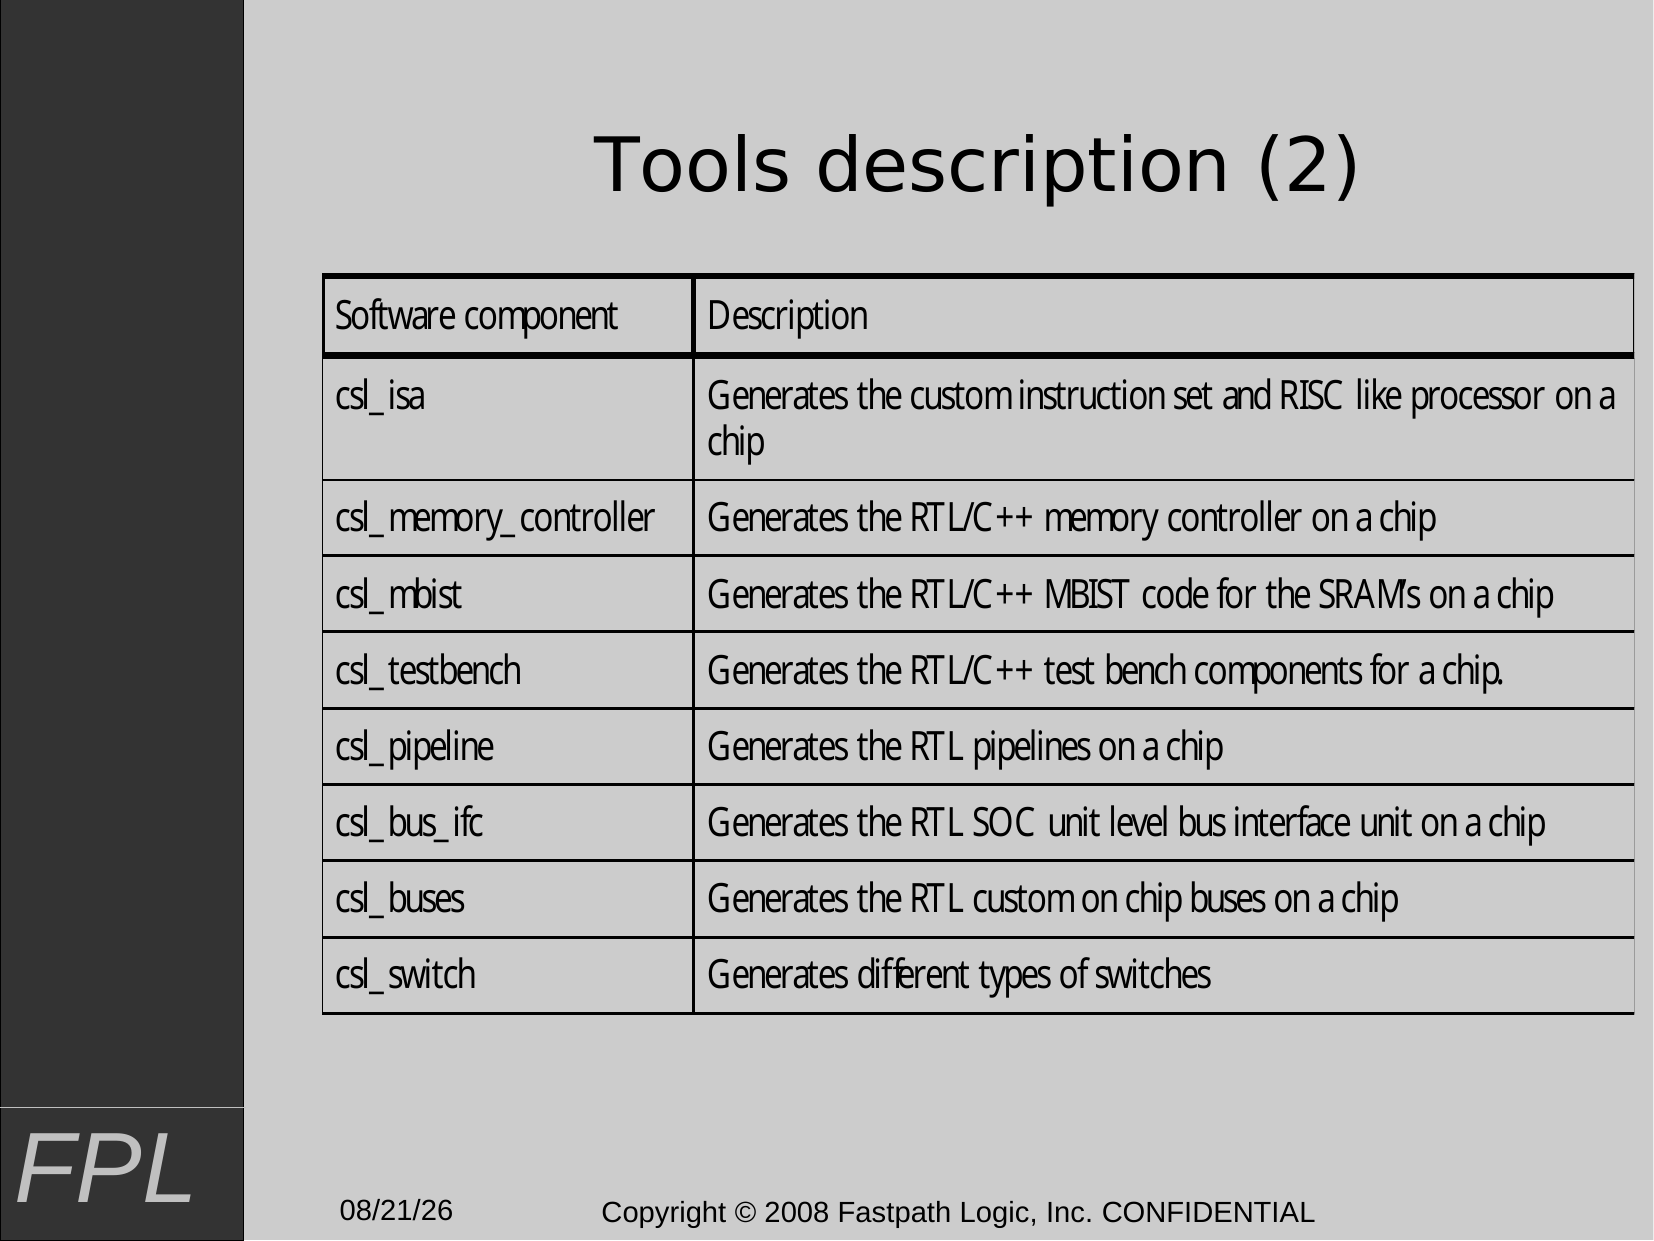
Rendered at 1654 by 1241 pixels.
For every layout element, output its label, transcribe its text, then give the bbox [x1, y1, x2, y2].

chart [322, 272, 1635, 1179]
title Tools description (2) [427, 57, 1530, 272]
